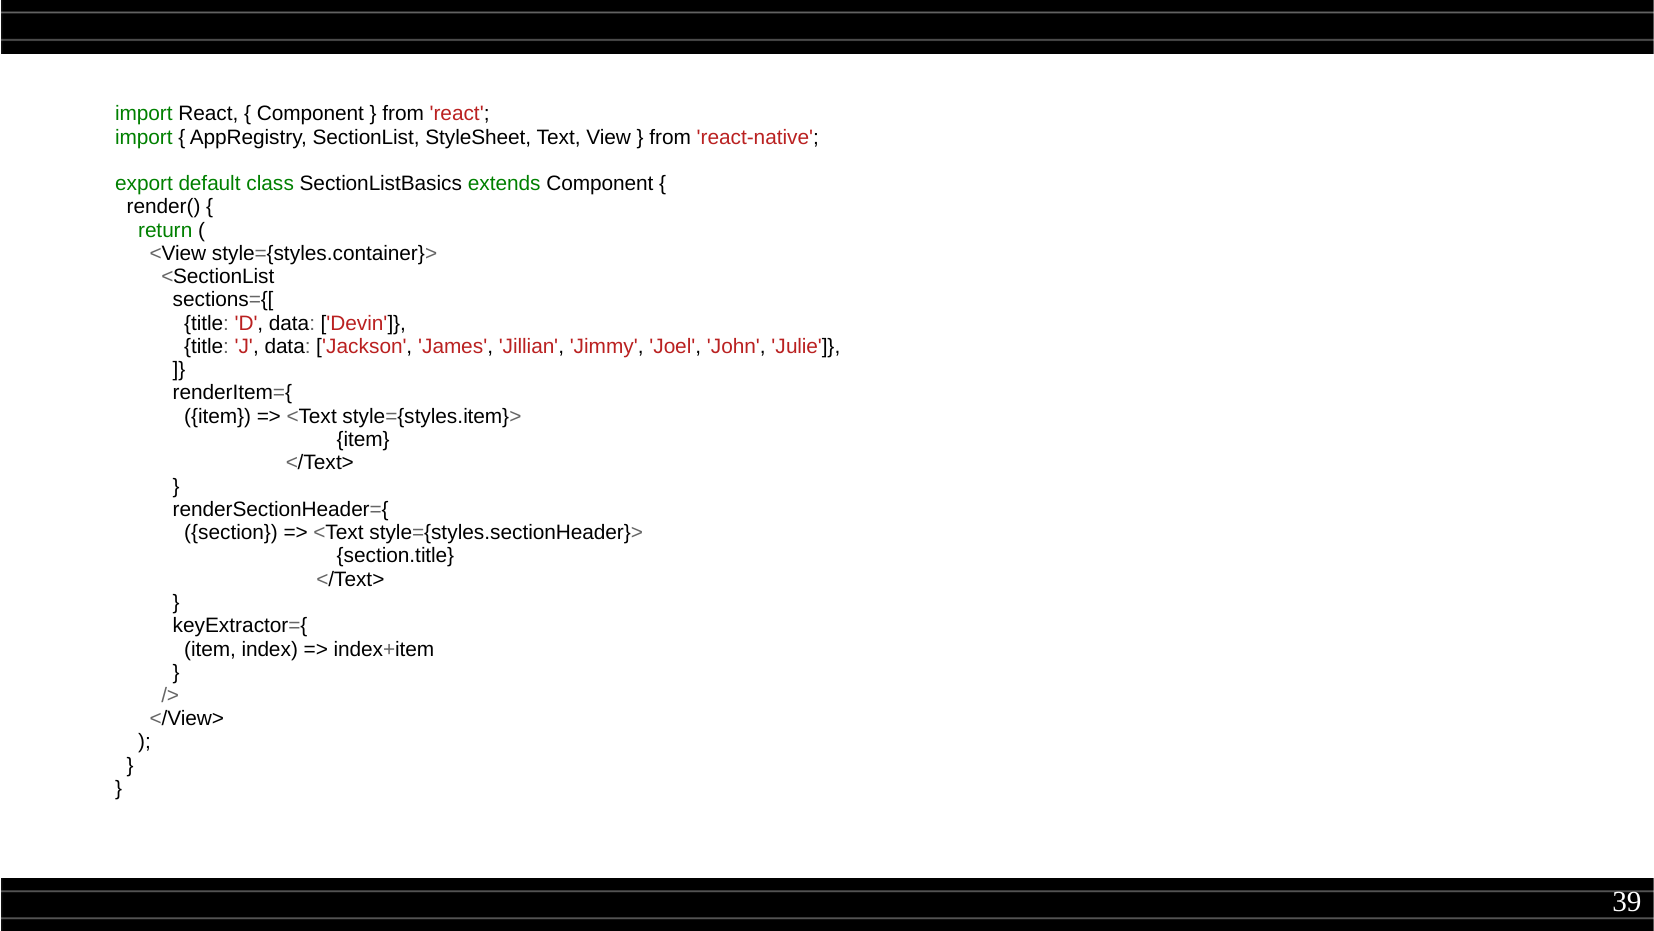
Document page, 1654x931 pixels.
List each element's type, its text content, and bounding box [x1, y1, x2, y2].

picture [1, 878, 1654, 931]
text_box import React, { Component } from 'react'; import { AppRegistry, SectionList, StyleSheet, Text, View } from 'react-native'; export default class SectionListBasics extends Component { render() { return ( <View style={styles.container}> <SectionList sections={[ {title: 'D', data: ['Devin']}, {title: 'J', data: ['Jackson', 'James', 'Jillian', 'Jimmy', 'Joel', 'John', 'Julie']}, ]} renderItem={ ({item}) => <Text style={styles.item}> {item} </Text> } renderSectionHeader={ ({section}) => <Text style={styles.sectionHeader}> {section.title} </Text> } keyExtractor={ (item, index) => index+item } /> </View> ); } } [100, 94, 1565, 827]
picture [1, 0, 1654, 54]
